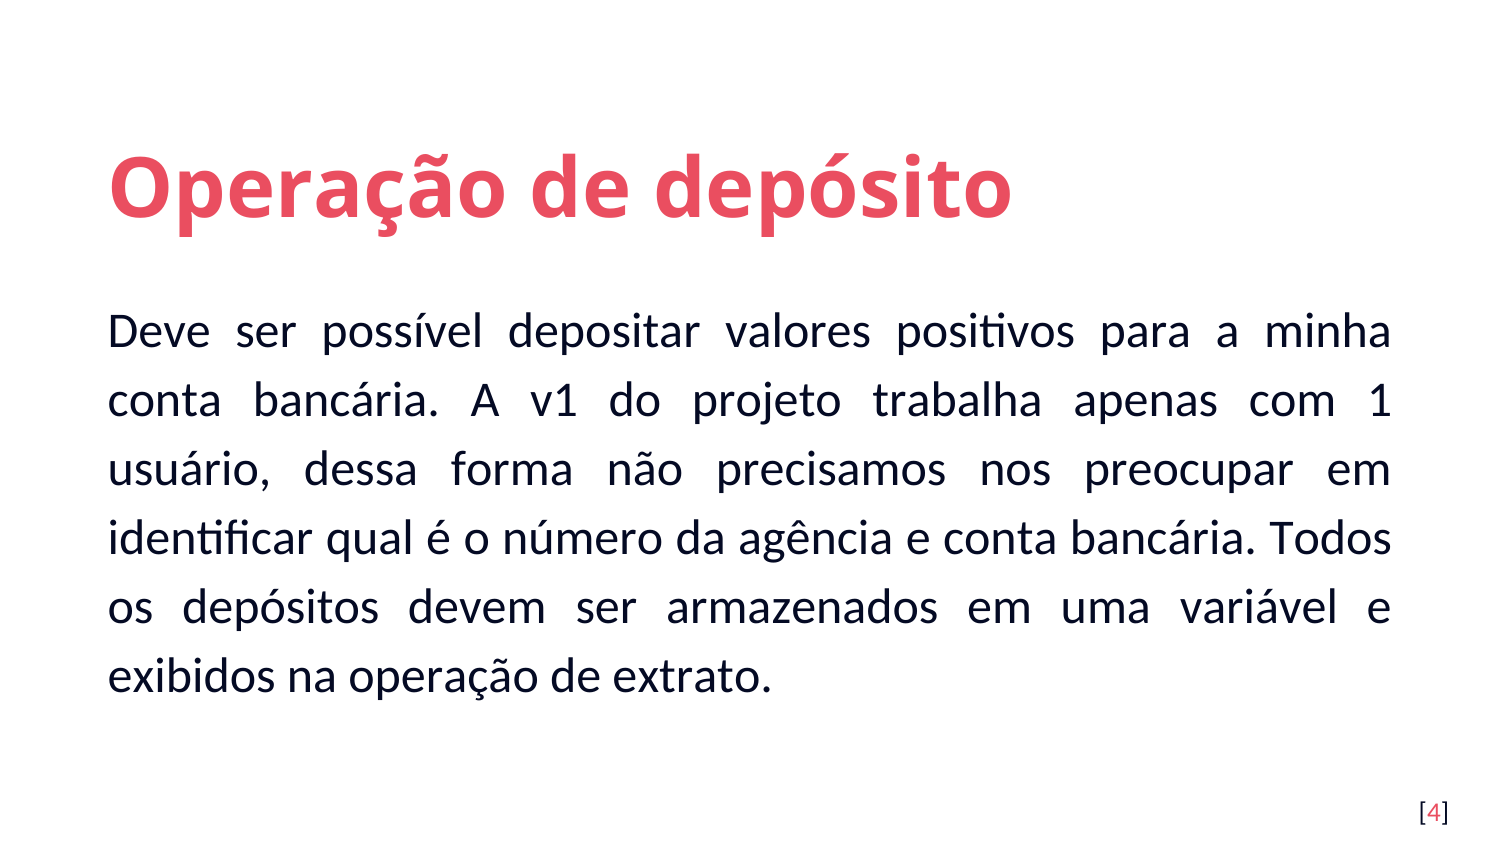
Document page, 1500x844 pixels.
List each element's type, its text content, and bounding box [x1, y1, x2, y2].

slide_number [‹#›] [1403, 779, 1494, 844]
text_box Operação de depósito [92, 104, 1408, 243]
text_box Deve ser possível depositar valores positivos para a minha conta bancária. A v1 do projeto trabalha apenas com 1 usuário, dessa forma não precisamos nos preocupar em identificar qual é o número da agência e conta bancária. Todos os depósitos devem ser armazenados em uma variável e exibidos na operação de extrato. [92, 243, 1408, 749]
